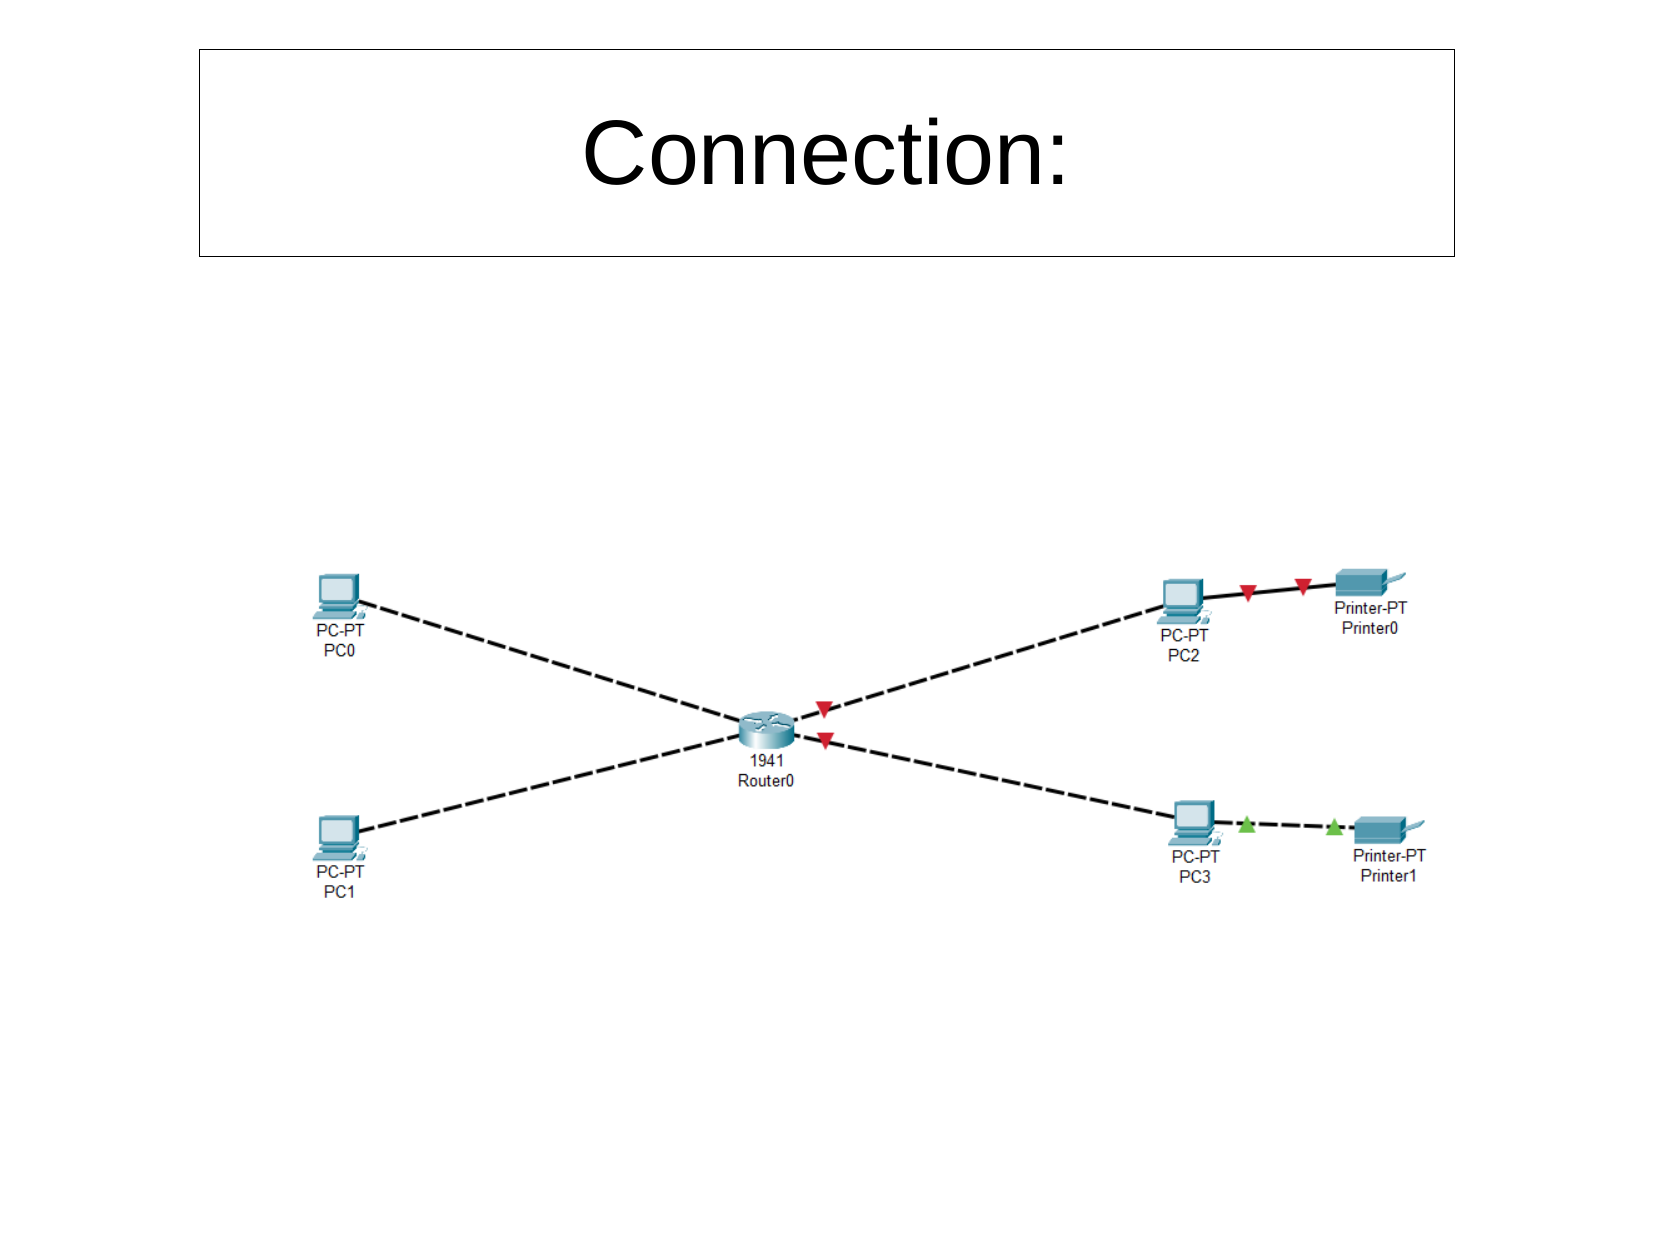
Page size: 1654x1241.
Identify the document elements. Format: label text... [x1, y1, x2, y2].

title Connection: [199, 49, 1455, 257]
picture [29, 295, 1621, 1043]
